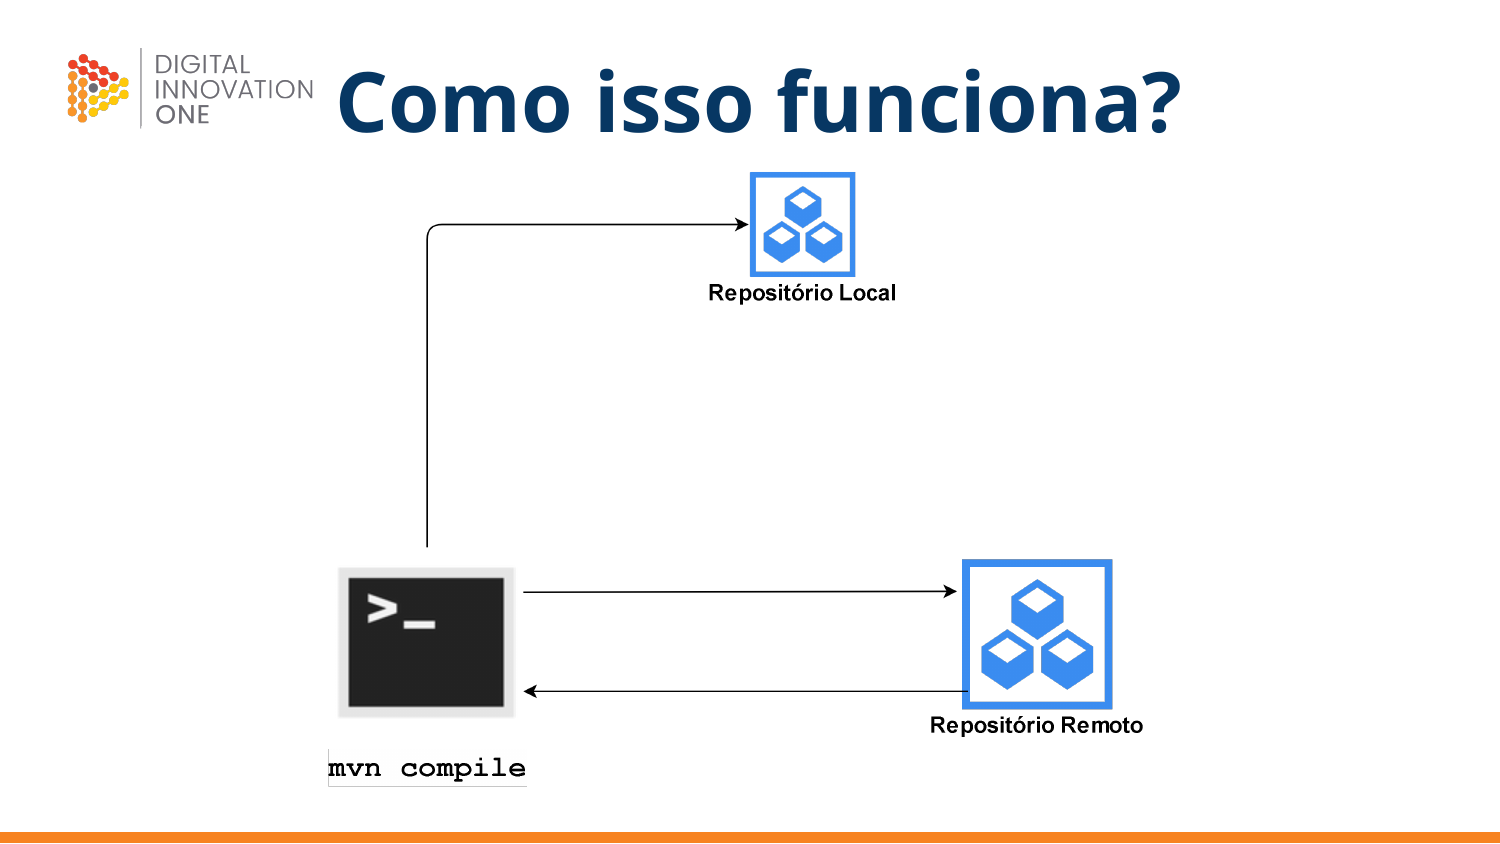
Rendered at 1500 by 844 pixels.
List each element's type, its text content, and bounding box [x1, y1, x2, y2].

text_box [0, 832, 1500, 843]
picture [327, 171, 1173, 788]
subtitle Como isso funciona? [51, 50, 1449, 148]
picture [51, 39, 330, 137]
